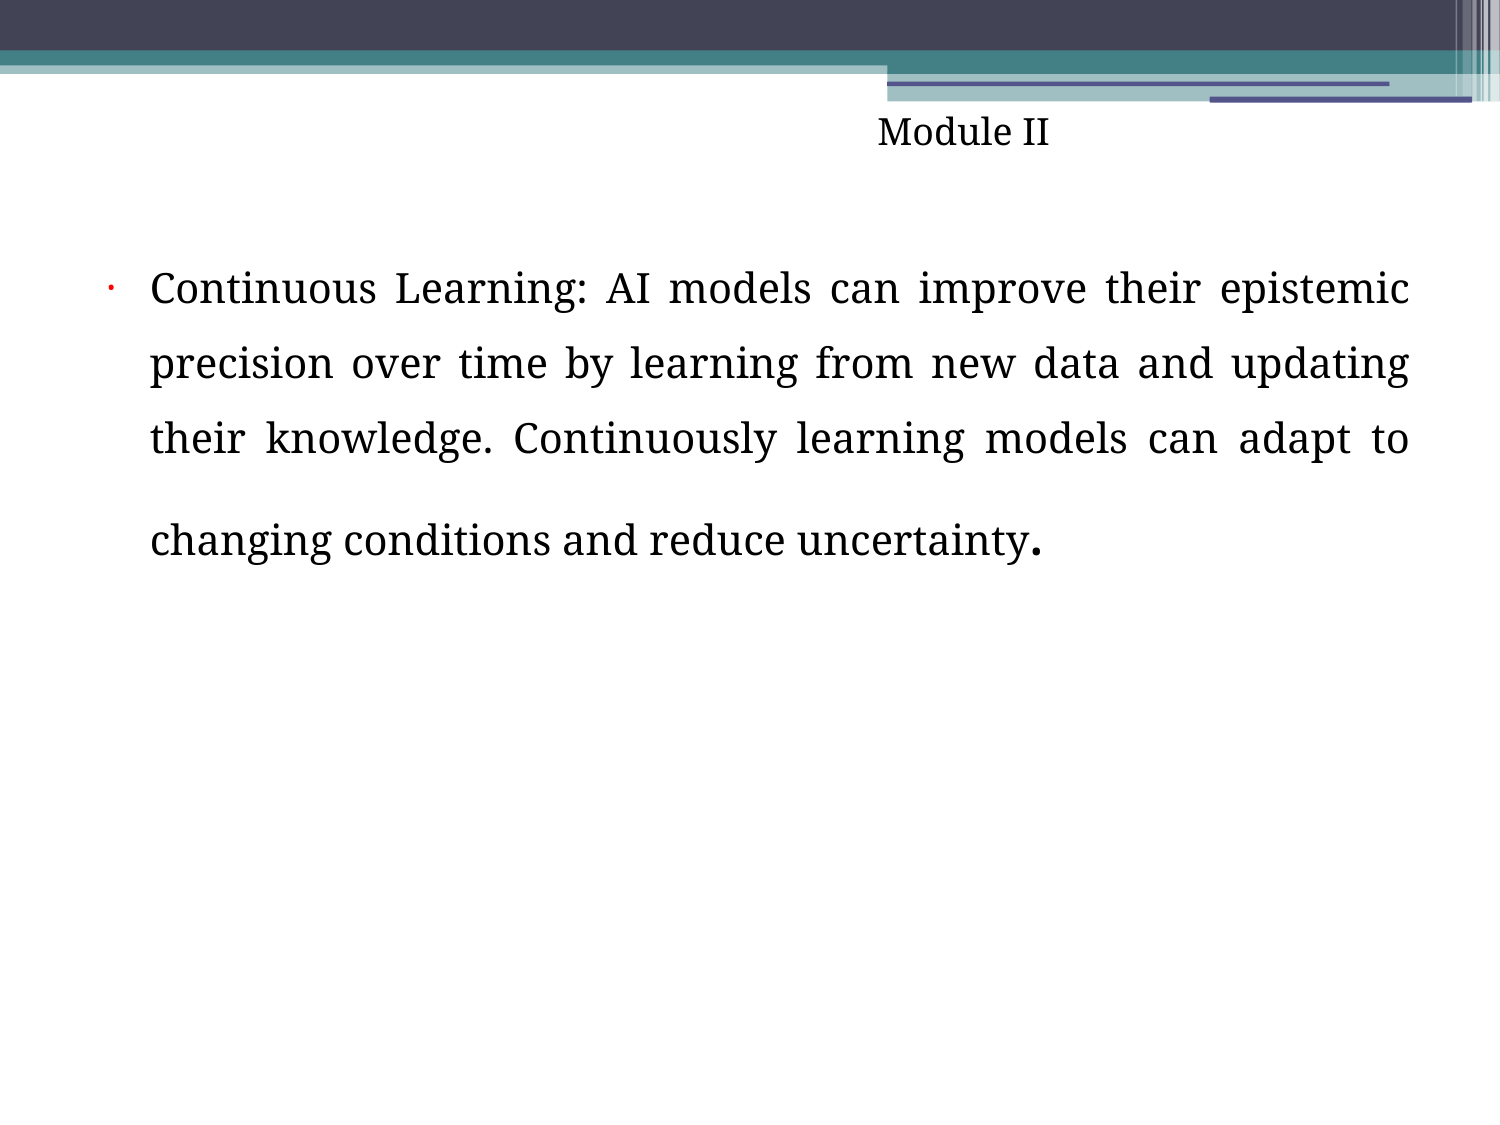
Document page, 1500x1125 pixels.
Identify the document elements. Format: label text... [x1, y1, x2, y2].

list Continuous Learning: AI models can improve their epistemic precision over time by learning from new data and updating their knowledge. Continuously learning models can adapt to changing conditions and reduce uncertainty. [75, 149, 1425, 1088]
footer Module II [862, 100, 1080, 176]
